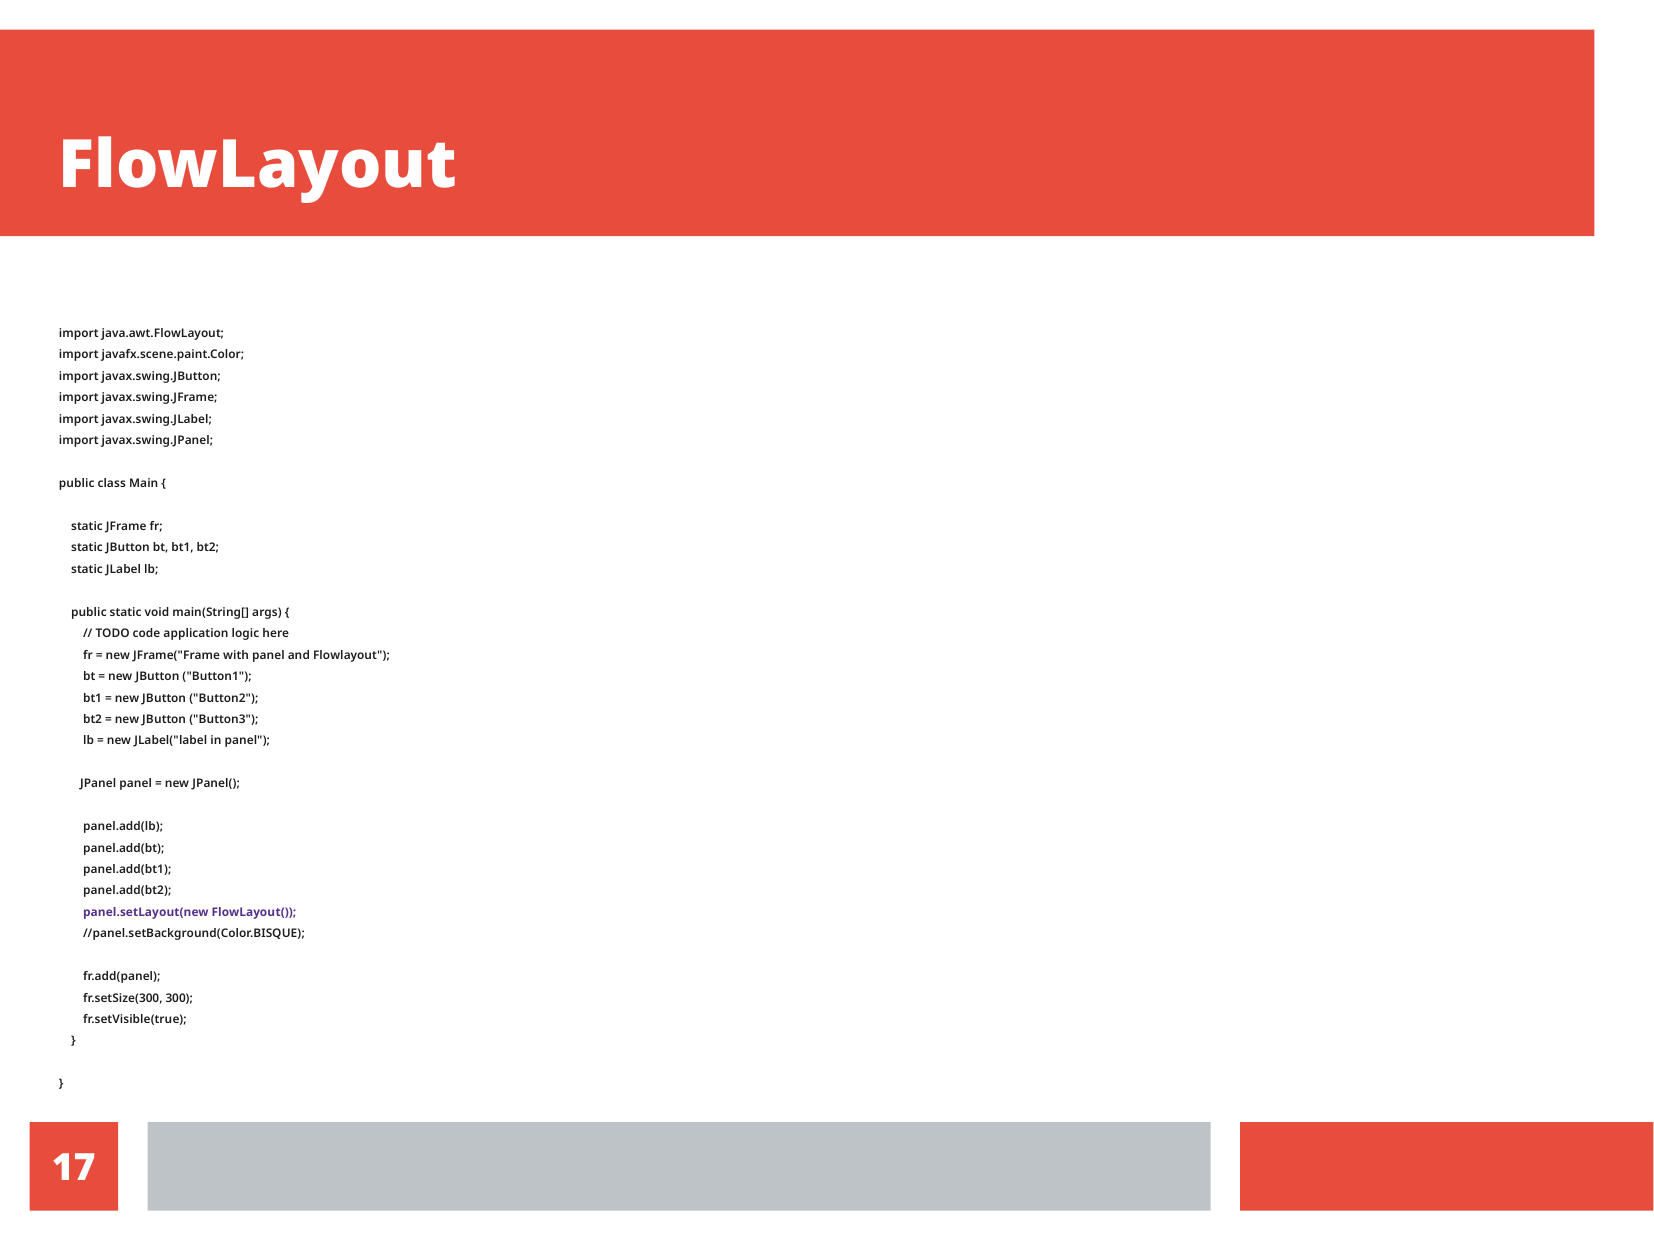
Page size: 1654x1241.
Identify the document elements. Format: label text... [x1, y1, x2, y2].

list import java.awt.FlowLayout; import javafx.scene.paint.Color; import javax.swing.JButton; import javax.swing.JFrame; import javax.swing.JLabel; import javax.swing.JPanel; public class Main { static JFrame fr; static JButton bt, bt1, bt2; static JLabel lb; public static void main(String[] args) { // TODO code application logic here fr = new JFrame("Frame with panel and Flowlayout"); bt = new JButton ("Button1"); bt1 = new JButton ("Button2"); bt2 = new JButton ("Button3"); lb = new JLabel("label in panel"); JPanel panel = new JPanel(); panel.add(lb); panel.add(bt); panel.add(bt1); panel.add(bt2); panel.setLayout(new FlowLayout()); //panel.setBackground(Color.BISQUE); fr.add(panel); fr.setSize(300, 300); fr.setVisible(true); } } [59, 324, 1565, 1093]
title FlowLayout [59, 59, 1595, 207]
